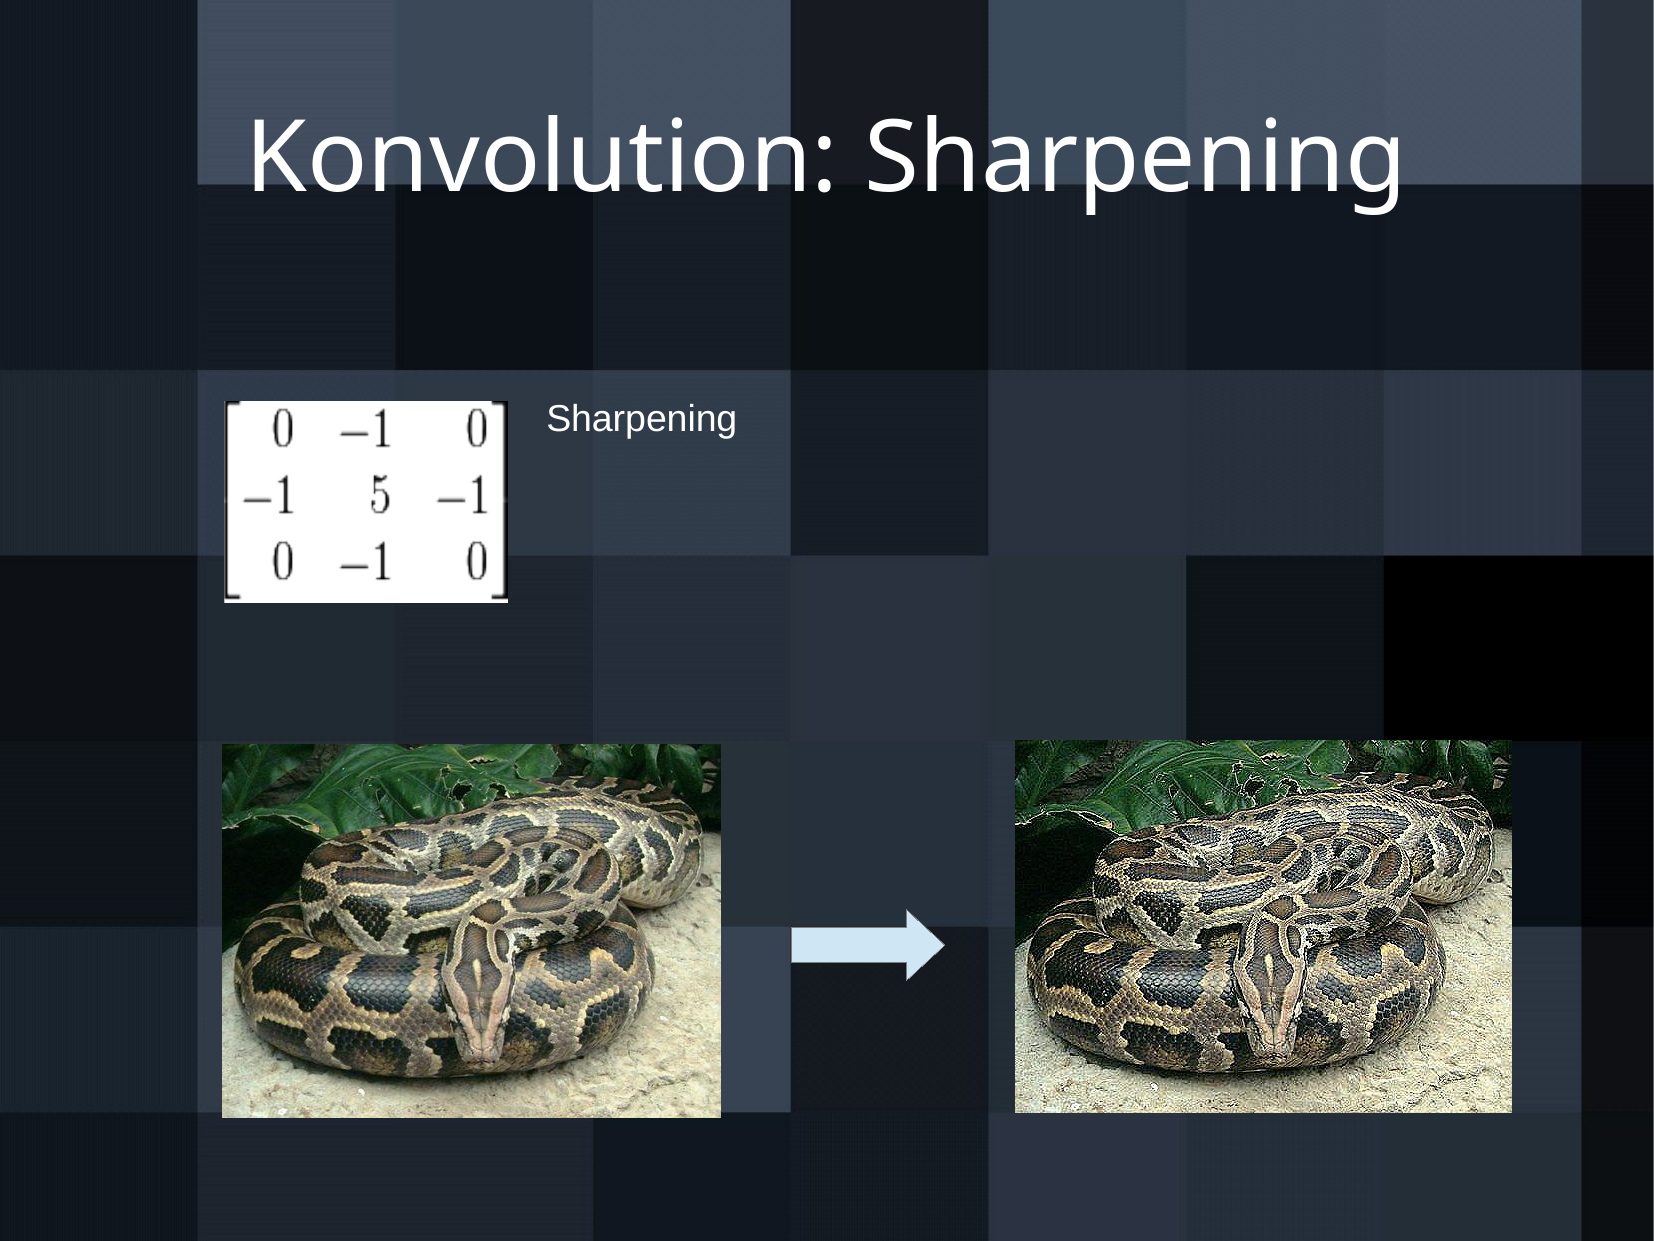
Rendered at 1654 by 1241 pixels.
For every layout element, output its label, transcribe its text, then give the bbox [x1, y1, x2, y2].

picture [0, 0, 1654, 1241]
text_box Sharpening [531, 389, 1252, 447]
text_box [791, 909, 945, 981]
title Konvolution: Sharpening [82, 49, 1571, 257]
